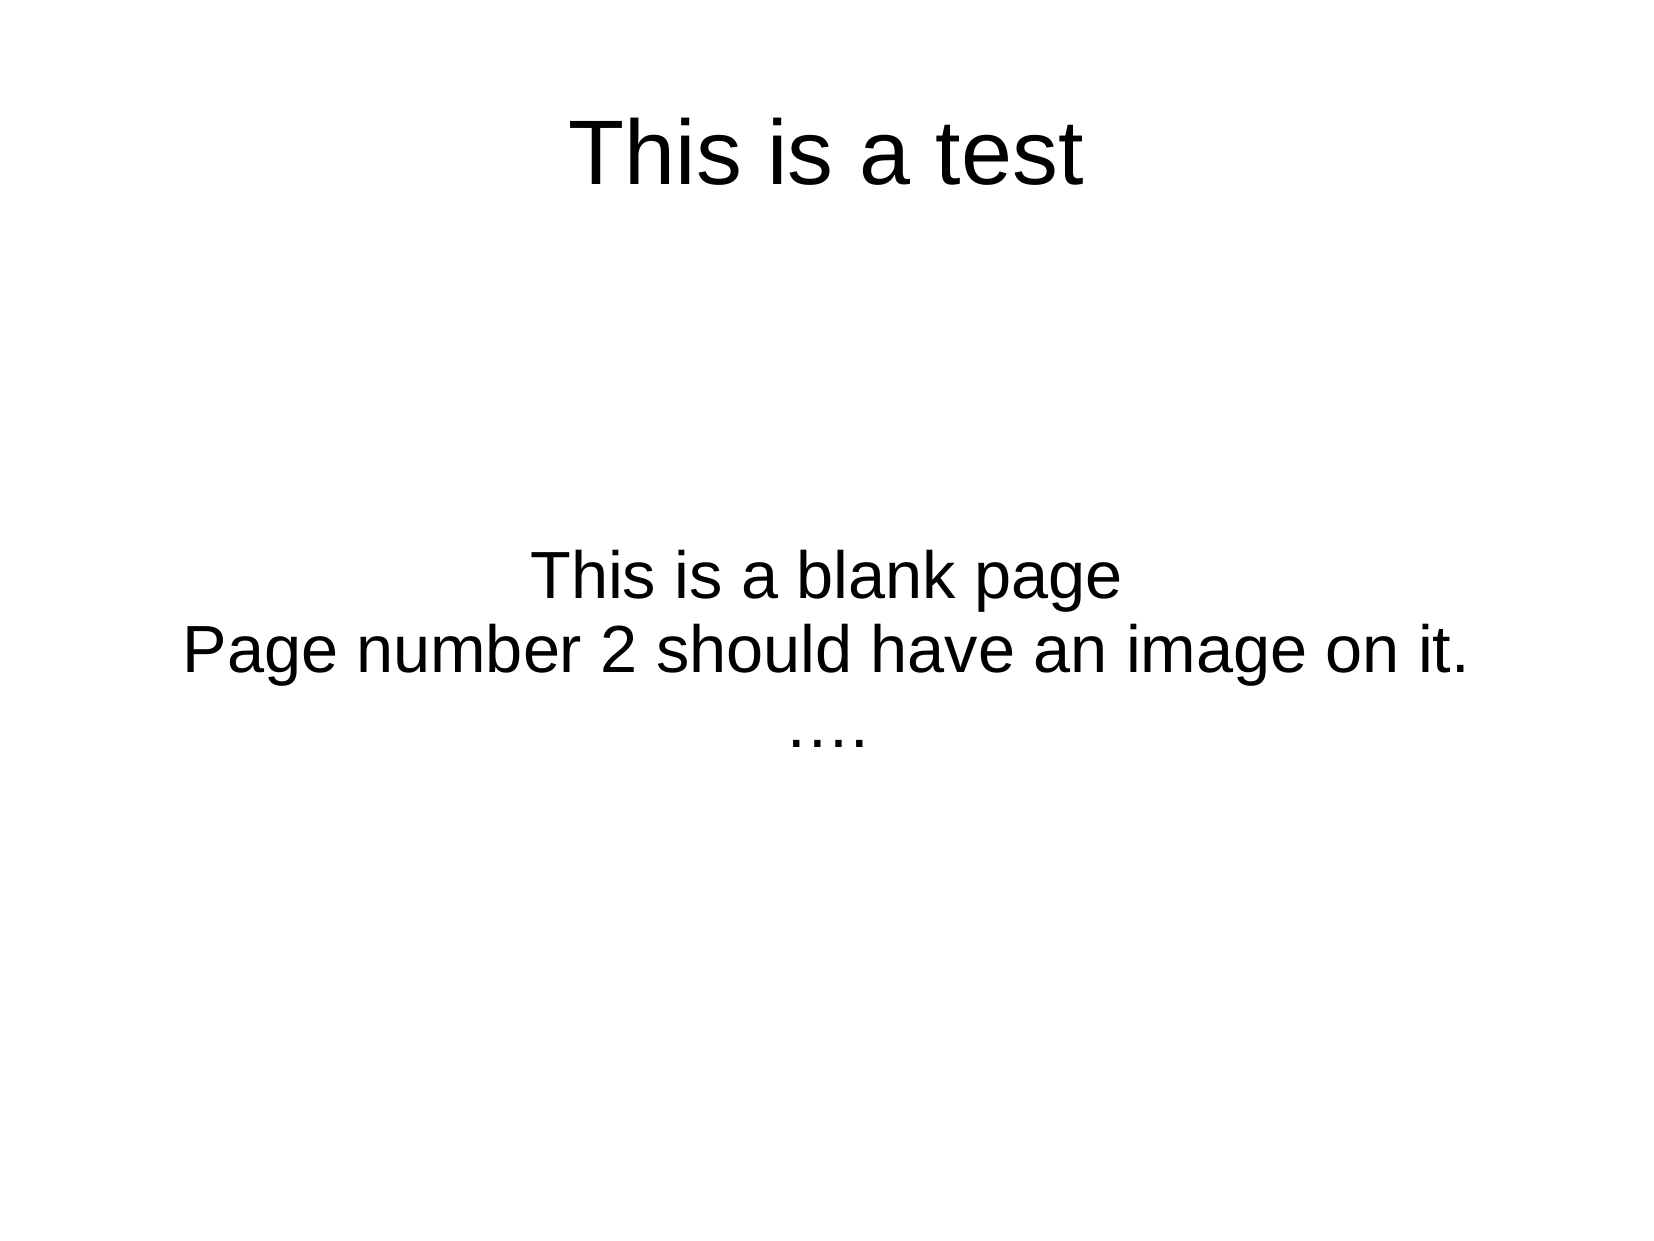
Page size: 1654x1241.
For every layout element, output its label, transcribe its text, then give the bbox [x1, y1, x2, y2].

title This is a test [82, 49, 1571, 257]
subtitle This is a blank page Page number 2 should have an image on it. …. [82, 290, 1571, 1010]
